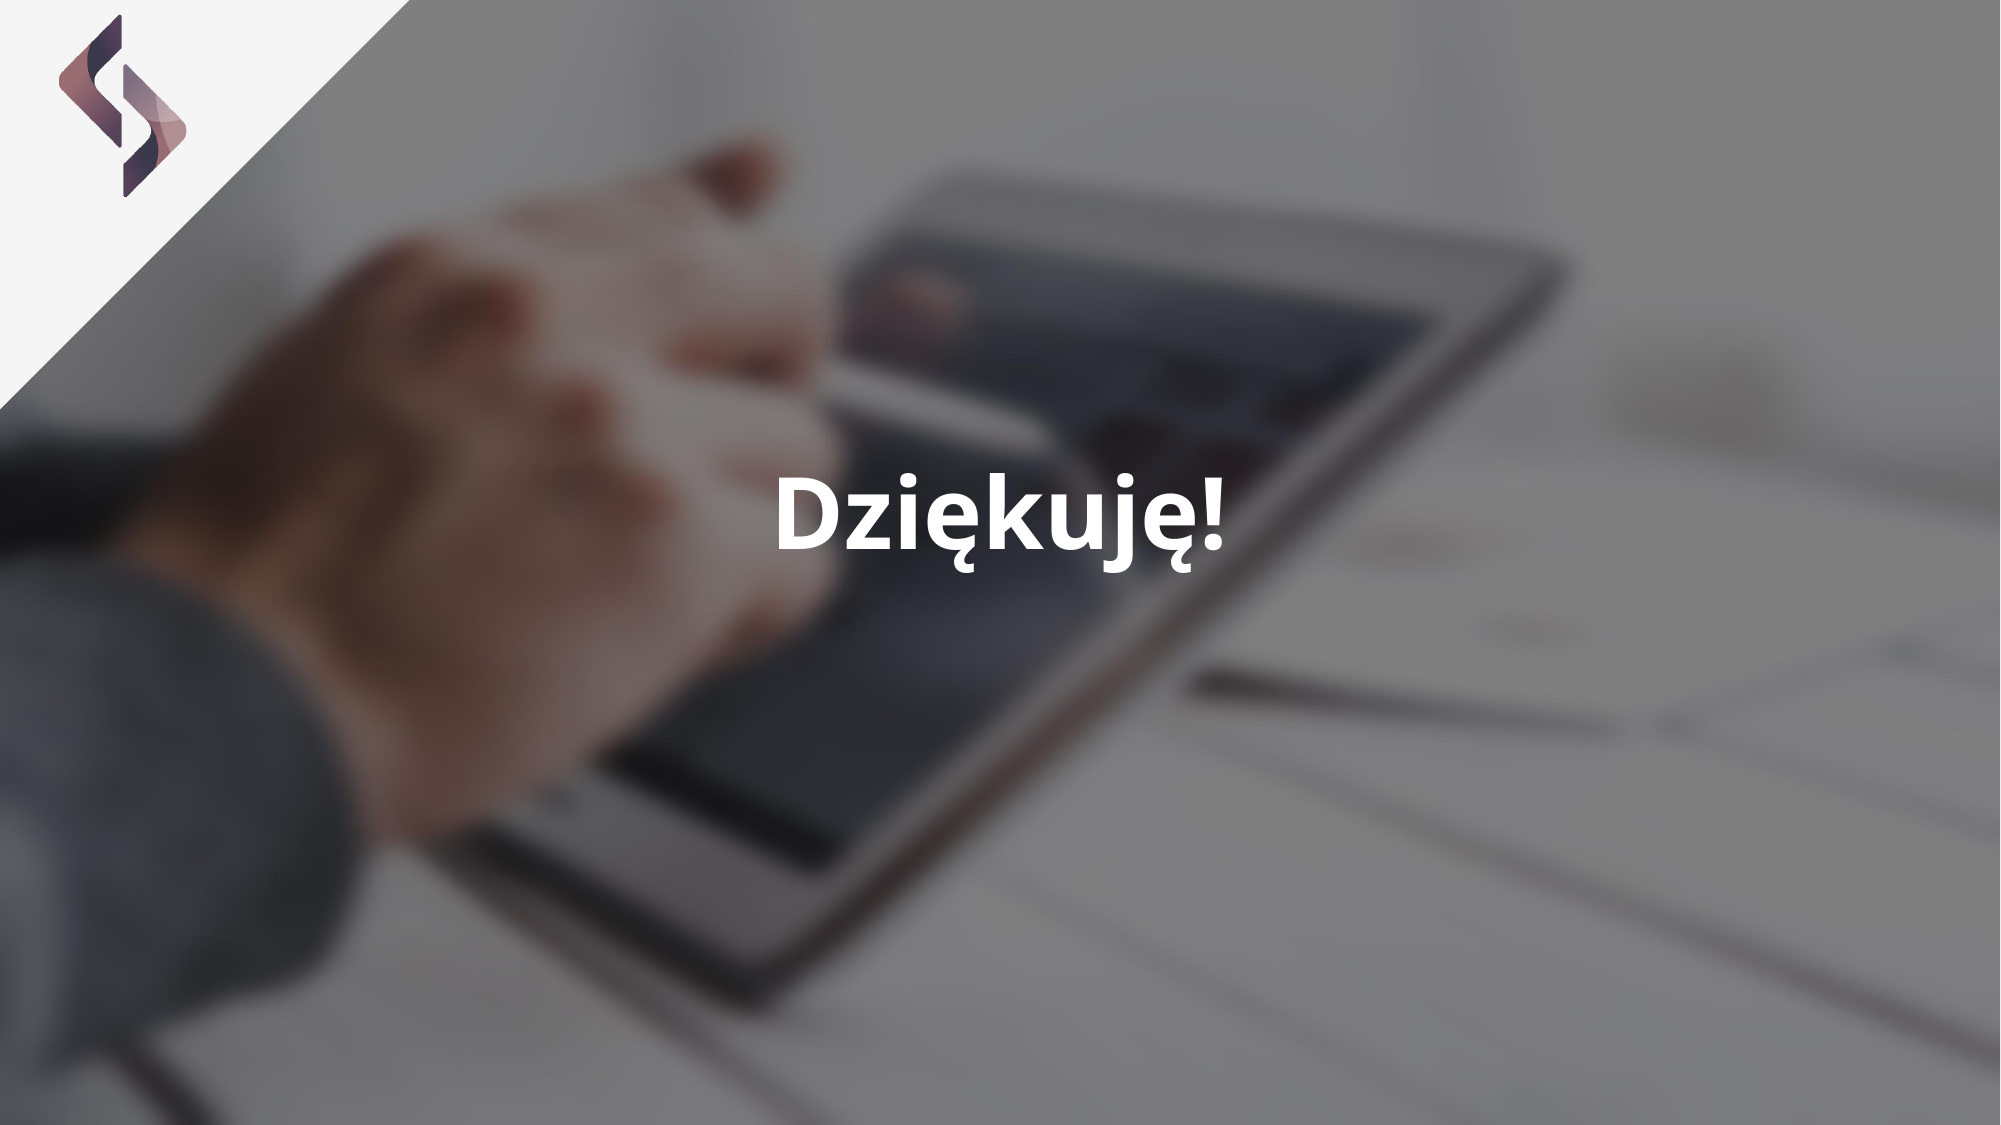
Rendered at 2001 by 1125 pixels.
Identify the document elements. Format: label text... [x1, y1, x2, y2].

text_box Dziękuję! [249, 258, 1750, 579]
picture [0, 0, 2001, 1125]
